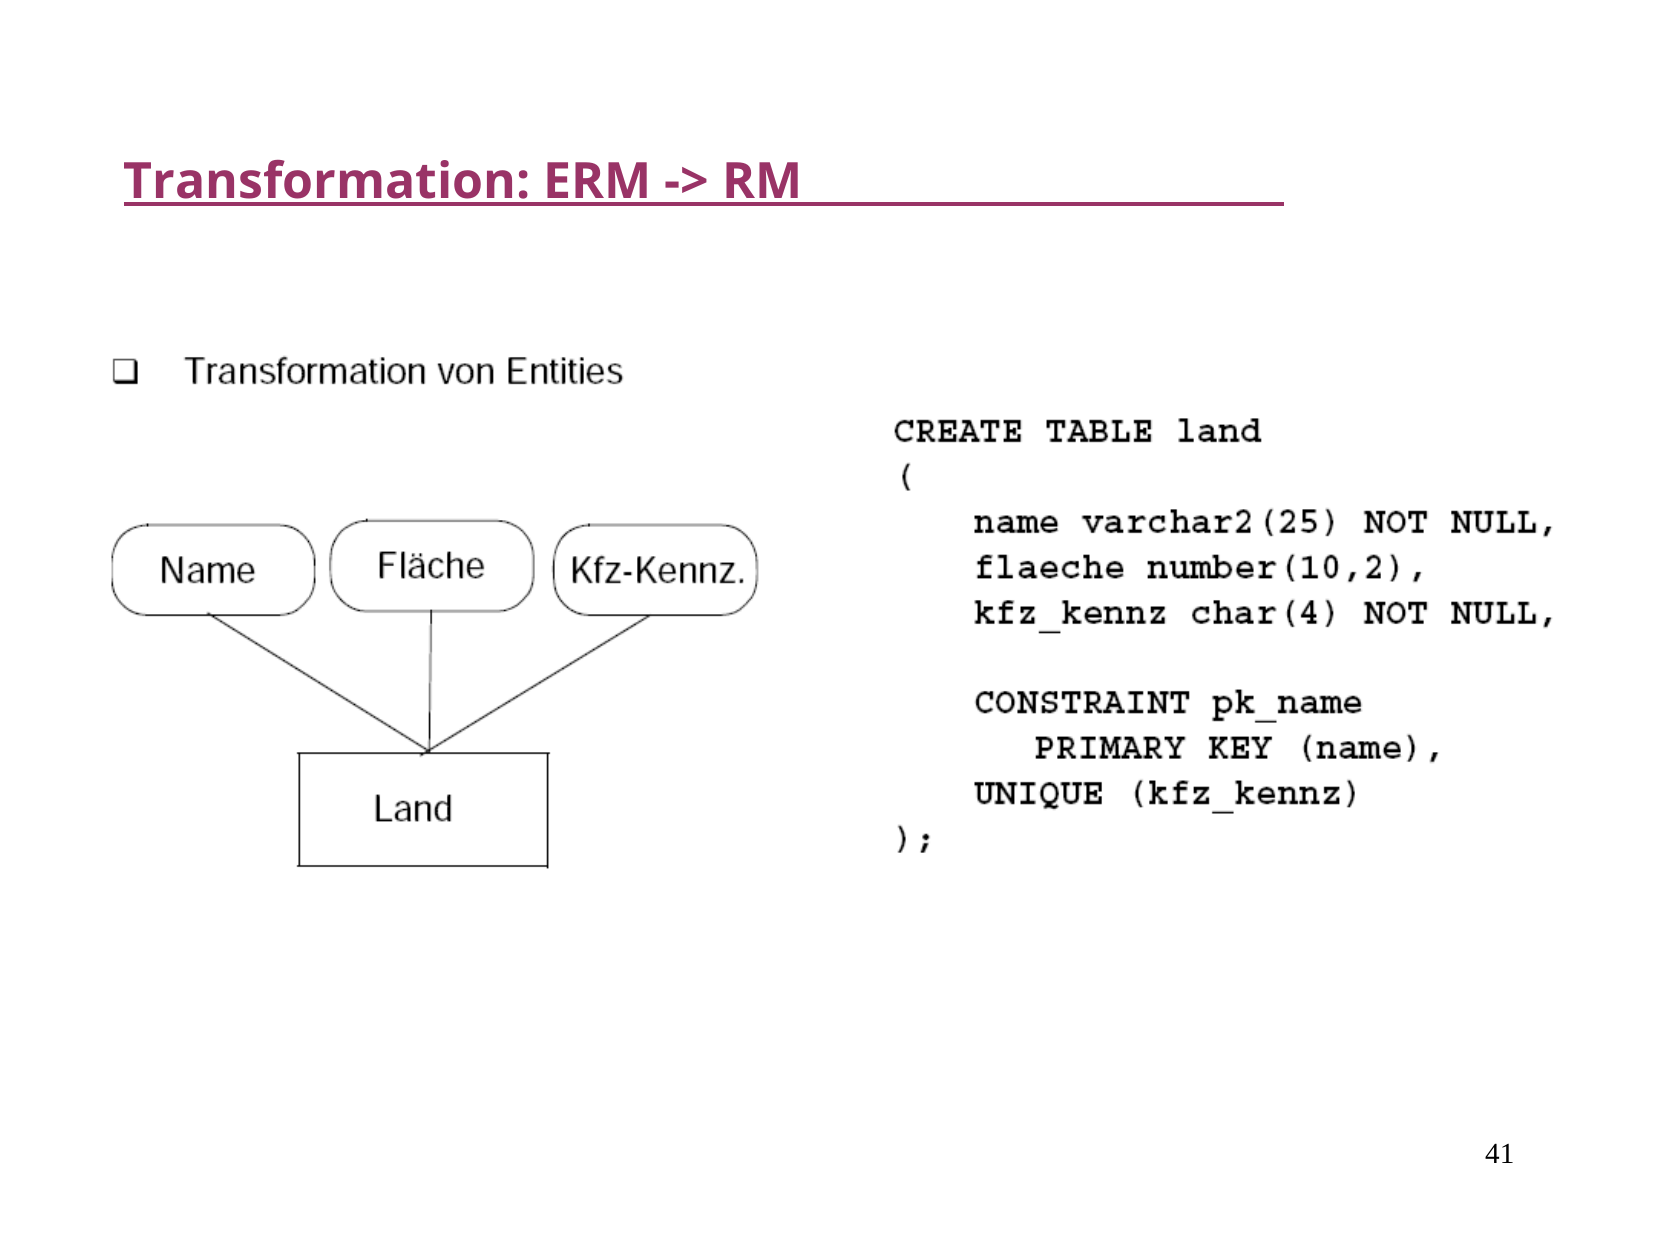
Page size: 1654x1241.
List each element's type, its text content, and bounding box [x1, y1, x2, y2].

title Transformation: ERM -> RM [124, 110, 1530, 249]
picture [98, 345, 1591, 900]
